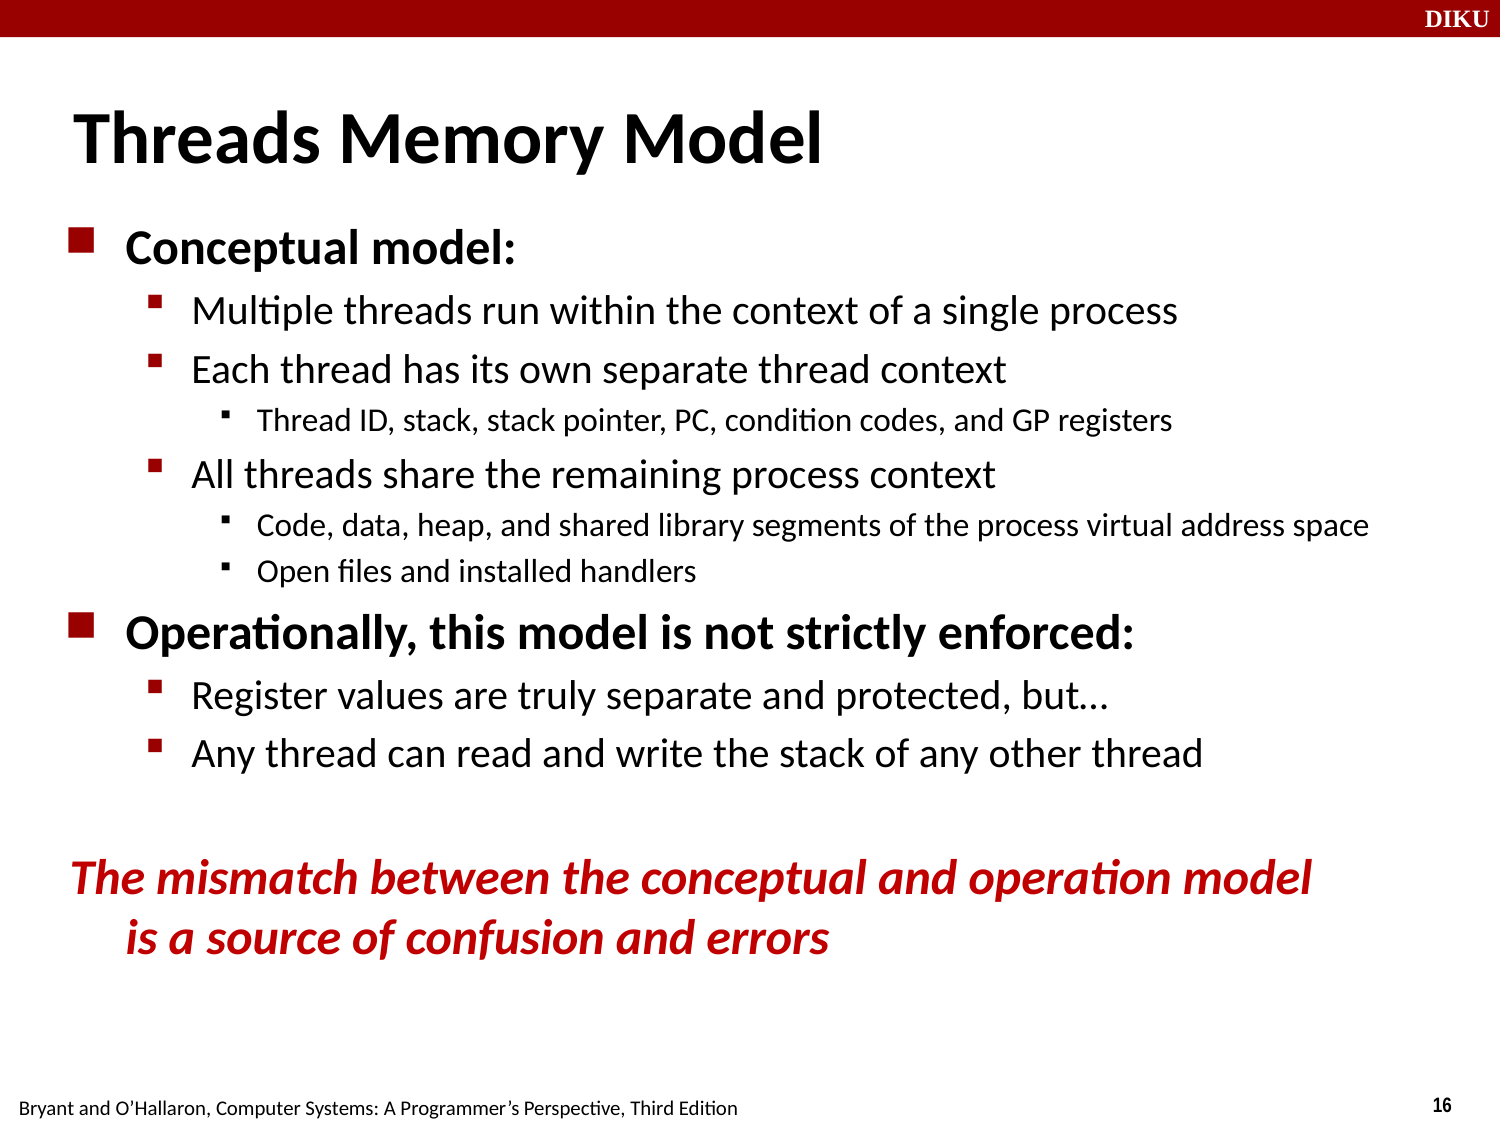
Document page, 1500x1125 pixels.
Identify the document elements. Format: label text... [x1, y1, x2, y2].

text_box Conceptual model: Multiple threads run within the context of a single process Each thread has its own separate thread context Thread ID, stack, stack pointer, PC, condition codes, and GP registers All threads share the remaining process context Code, data, heap, and shared library segments of the process virtual address space Open files and installed handlers Operationally, this model is not strictly enforced: Register values are truly separate and protected, but… Any thread can read and write the stack of any other thread The mismatch between the conceptual and operation model is a source of confusion and errors [54, 207, 1400, 1023]
text_box Threads Memory Model [58, 71, 1304, 197]
